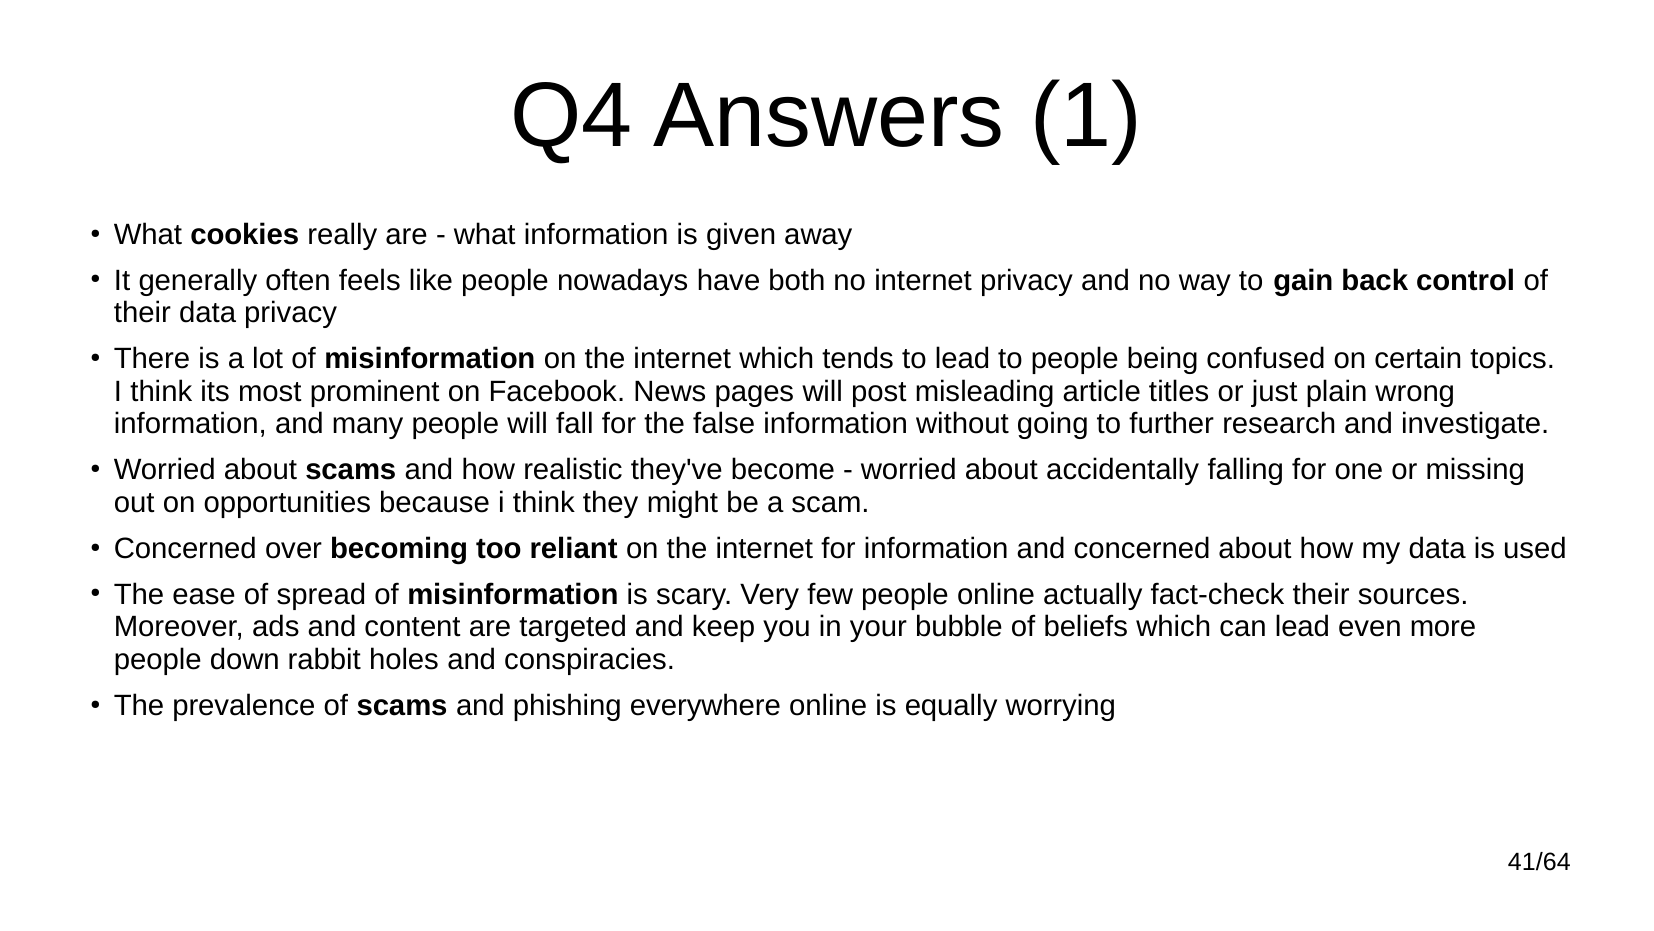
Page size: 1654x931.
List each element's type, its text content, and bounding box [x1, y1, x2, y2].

title Q4 Answers (1) [82, 37, 1571, 193]
list What cookies really are - what information is given away It generally often feels like people nowadays have both no internet privacy and no way to gain back control of their data privacy There is a lot of misinformation on the internet which tends to lead to people being confused on certain topics. I think its most prominent on Facebook. News pages will post misleading article titles or just plain wrong information, and many people will fall for the false information without going to further research and investigate. Worried about scams and how realistic they've become - worried about accidentally falling for one or missing out on opportunities because i think they might be a scam. Concerned over becoming too reliant on the internet for information and concerned about how my data is used The ease of spread of misinformation is scary. Very few people online actually fact-check their sources. Moreover, ads and content are targeted and keep you in your bubble of beliefs which can lead even more people down rabbit holes and conspiracies. The prevalence of scams and phishing everywhere online is equally worrying [82, 217, 1571, 758]
